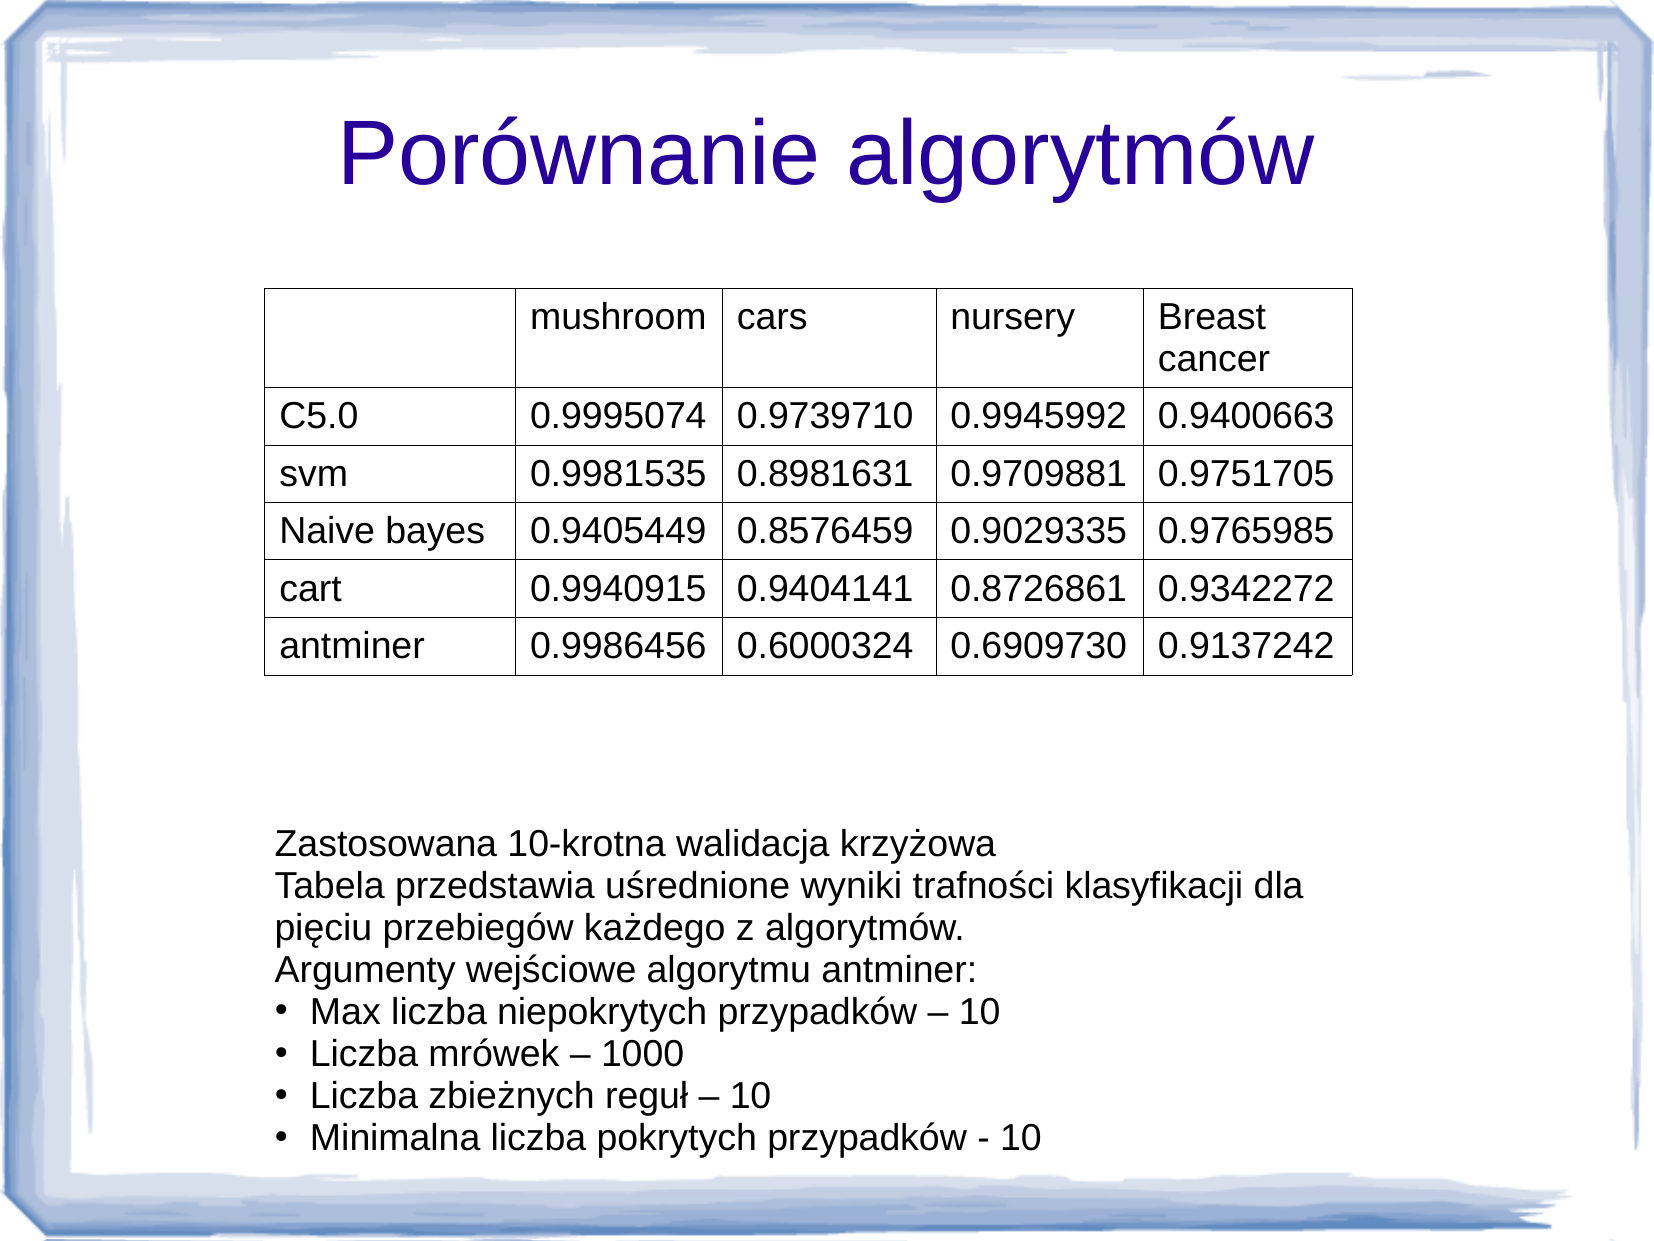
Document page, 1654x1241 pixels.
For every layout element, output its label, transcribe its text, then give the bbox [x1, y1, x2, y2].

table_header nursery [937, 289, 1143, 387]
table_cell 0.9400663 [1144, 388, 1352, 445]
table_cell 0.9940915 [516, 560, 722, 617]
table_cell 0.9739710 [723, 388, 936, 445]
table_cell 0.6000324 [723, 618, 936, 675]
table_header [265, 289, 515, 387]
table_header Breast cancer [1144, 289, 1352, 387]
table_cell cart [265, 560, 515, 617]
table_cell Naive bayes [265, 503, 515, 559]
table_cell 0.9995074 [516, 388, 722, 445]
table_cell antminer [265, 618, 515, 675]
table_cell C5.0 [265, 388, 515, 445]
table_cell 0.9945992 [937, 388, 1143, 445]
text_box Zastosowana 10-krotna walidacja krzyżowa Tabela przedstawia uśrednione wyniki trafności klasyfikacji dla pięciu przebiegów każdego z algorytmów. Argumenty wejściowe algorytmu antminer: Max liczba niepokrytych przypadków – 10 Liczba mrówek – 1000 Liczba zbieżnych reguł – 10 Minimalna liczba pokrytych przypadków - 10 [259, 815, 1359, 1167]
table_cell 0.9405449 [516, 503, 722, 559]
table_cell 0.9029335 [937, 503, 1143, 559]
table_cell 0.9751705 [1144, 446, 1352, 502]
table_header mushroom [516, 289, 722, 387]
table_cell svm [265, 446, 515, 502]
table_cell 0.9709881 [937, 446, 1143, 502]
table_cell 0.6909730 [937, 618, 1143, 675]
table_cell 0.9986456 [516, 618, 722, 675]
table_cell 0.9765985 [1144, 503, 1352, 559]
title Porównanie algorytmów [82, 49, 1571, 257]
table_cell 0.8981631 [723, 446, 936, 502]
table_cell 0.8576459 [723, 503, 936, 559]
table_cell 0.9404141 [723, 560, 936, 617]
table_header cars [723, 289, 936, 387]
table_cell 0.9981535 [516, 446, 722, 502]
picture [0, 0, 1654, 1241]
table_cell 0.9137242 [1144, 618, 1352, 675]
table_cell 0.8726861 [937, 560, 1143, 617]
table_cell 0.9342272 [1144, 560, 1352, 617]
